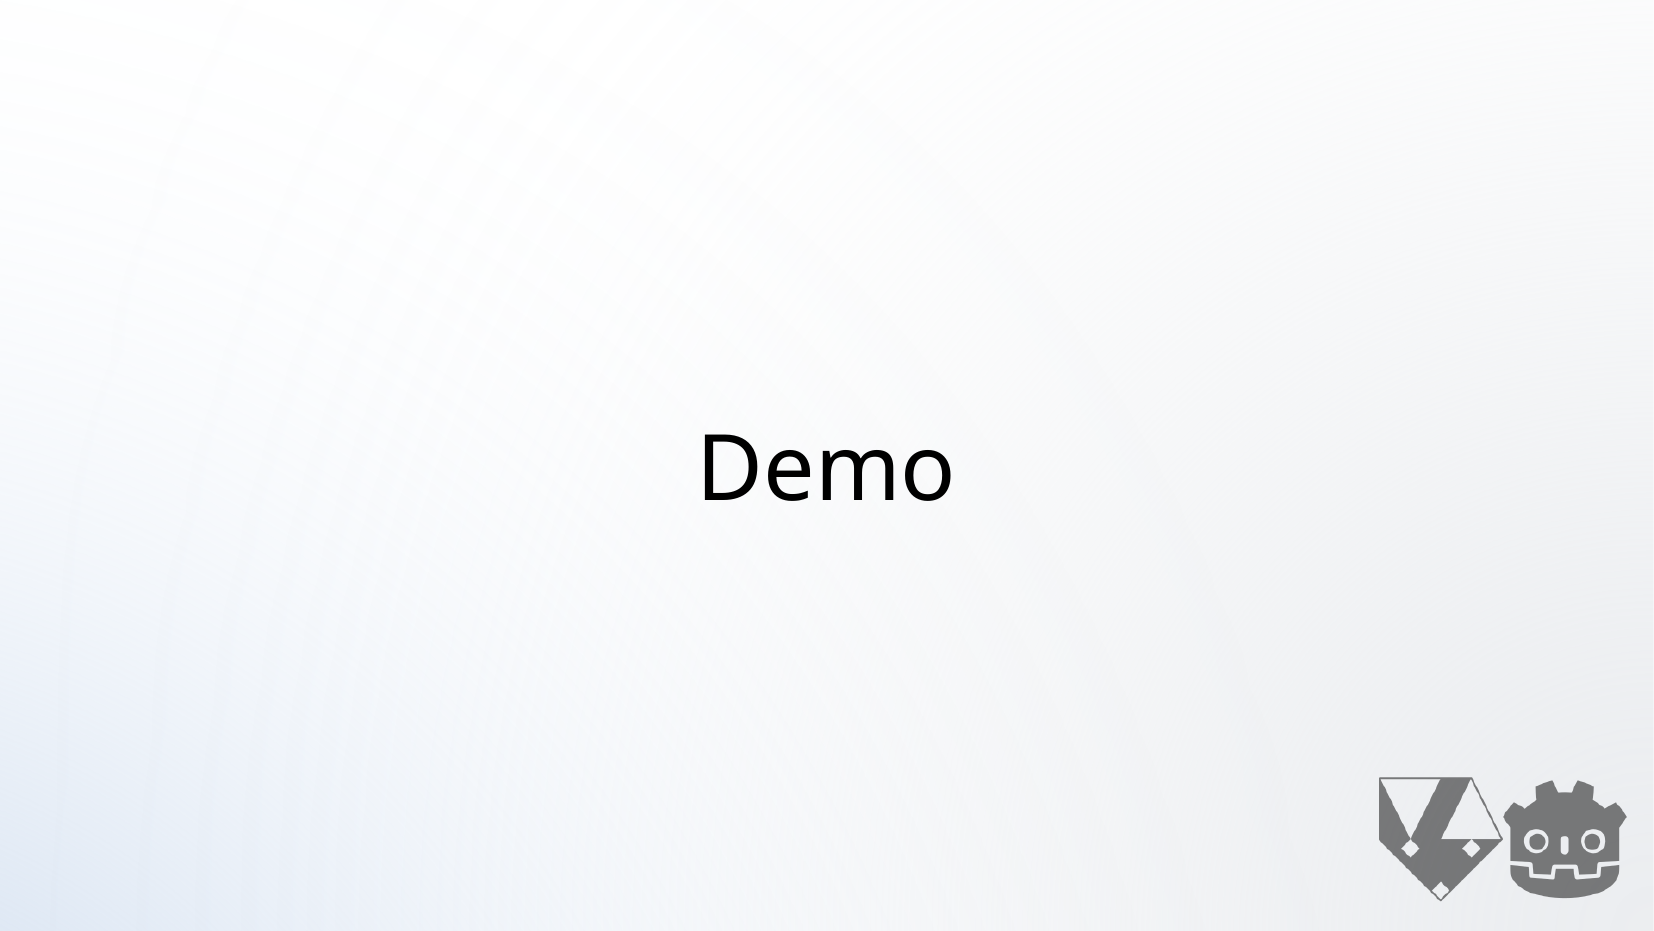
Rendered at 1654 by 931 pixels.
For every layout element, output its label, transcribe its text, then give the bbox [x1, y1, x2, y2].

picture [0, 0, 1654, 931]
title Demo [82, 387, 1571, 543]
